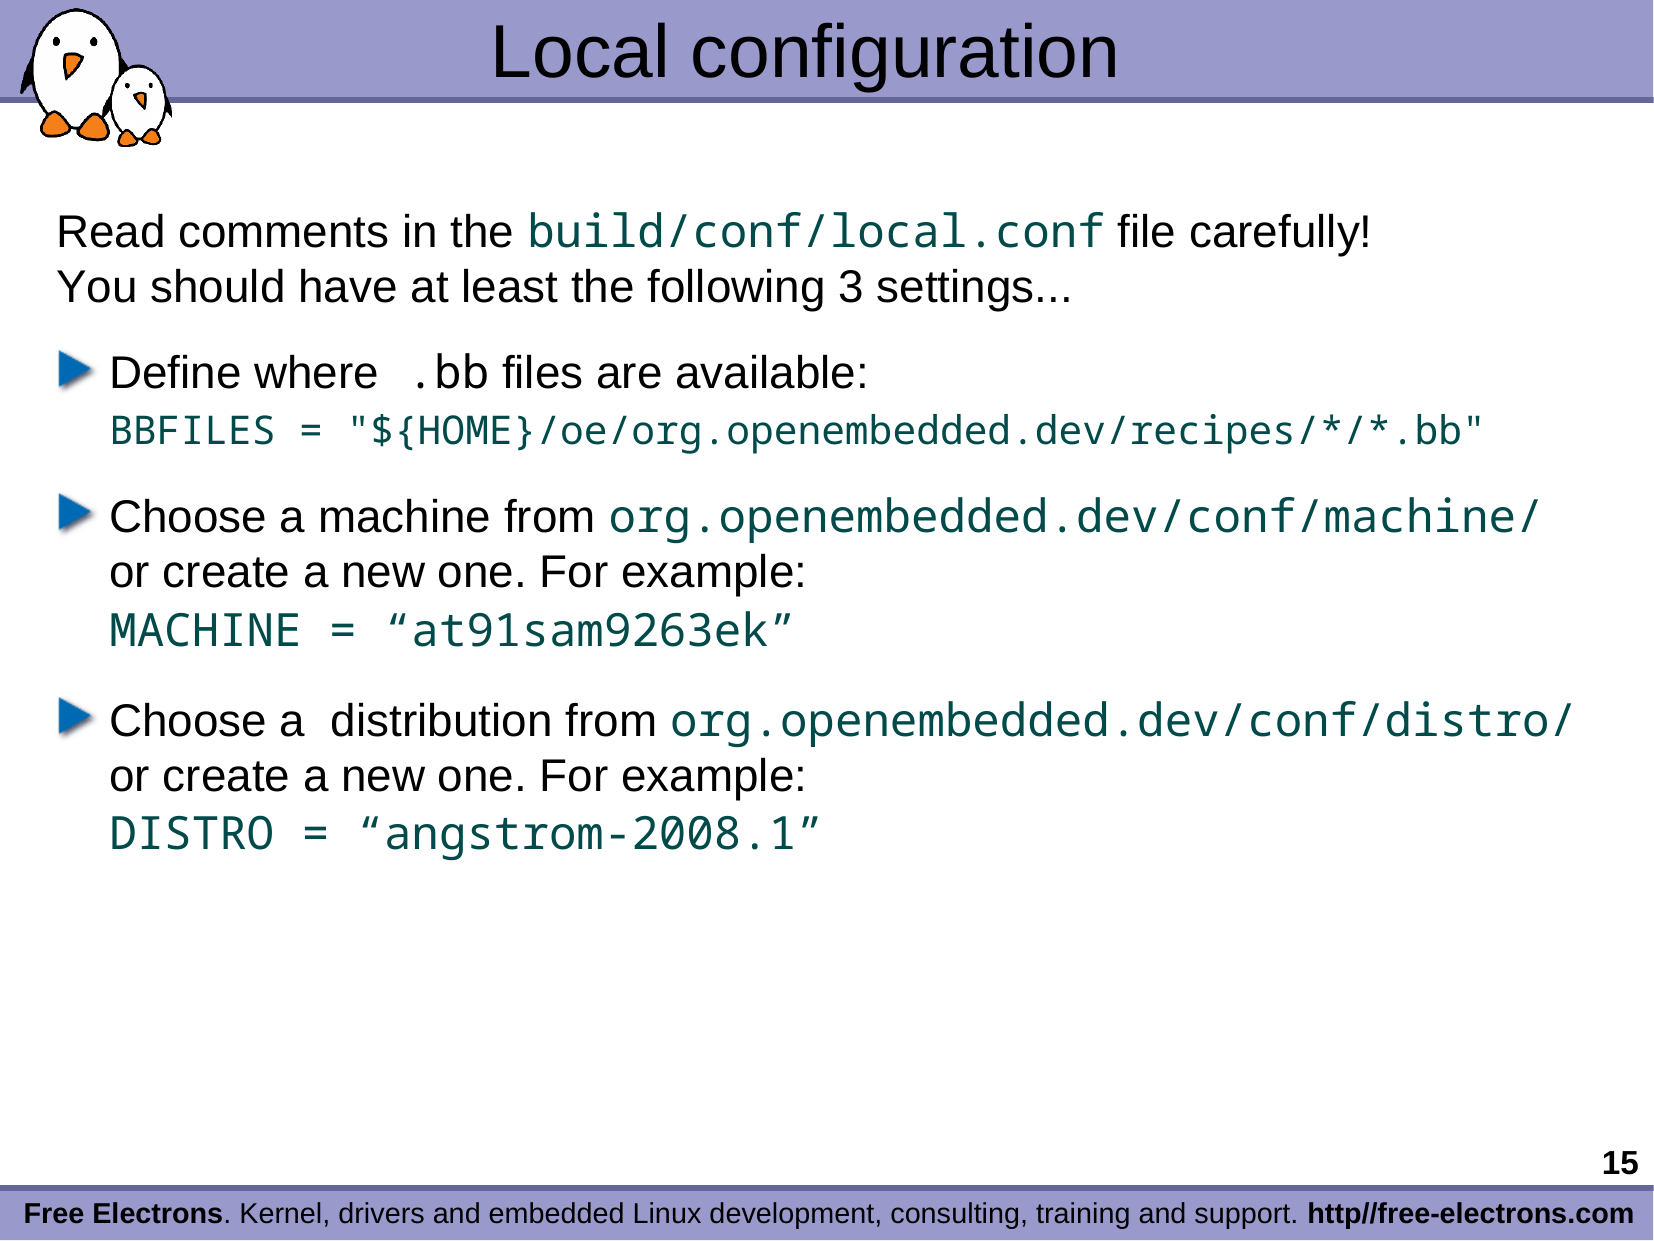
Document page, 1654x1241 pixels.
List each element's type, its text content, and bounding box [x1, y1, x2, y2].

picture [20, 8, 172, 147]
list Read comments in the build/conf/local.conf file carefully! You should have at least the following 3 settings... Define where .bb files are available: BBFILES = "${HOME}/oe/org.openembedded.dev/recipes/*/*.bb" Choose a machine from org.openembedded.dev/conf/machine/ or create a new one. For example: MACHINE = “at91sam9263ek” Choose a distribution from org.openembedded.dev/conf/distro/ or create a new one. For example: DISTRO = “angstrom-2008.1” [38, 198, 1600, 1049]
title Local configuration [60, 0, 1551, 104]
